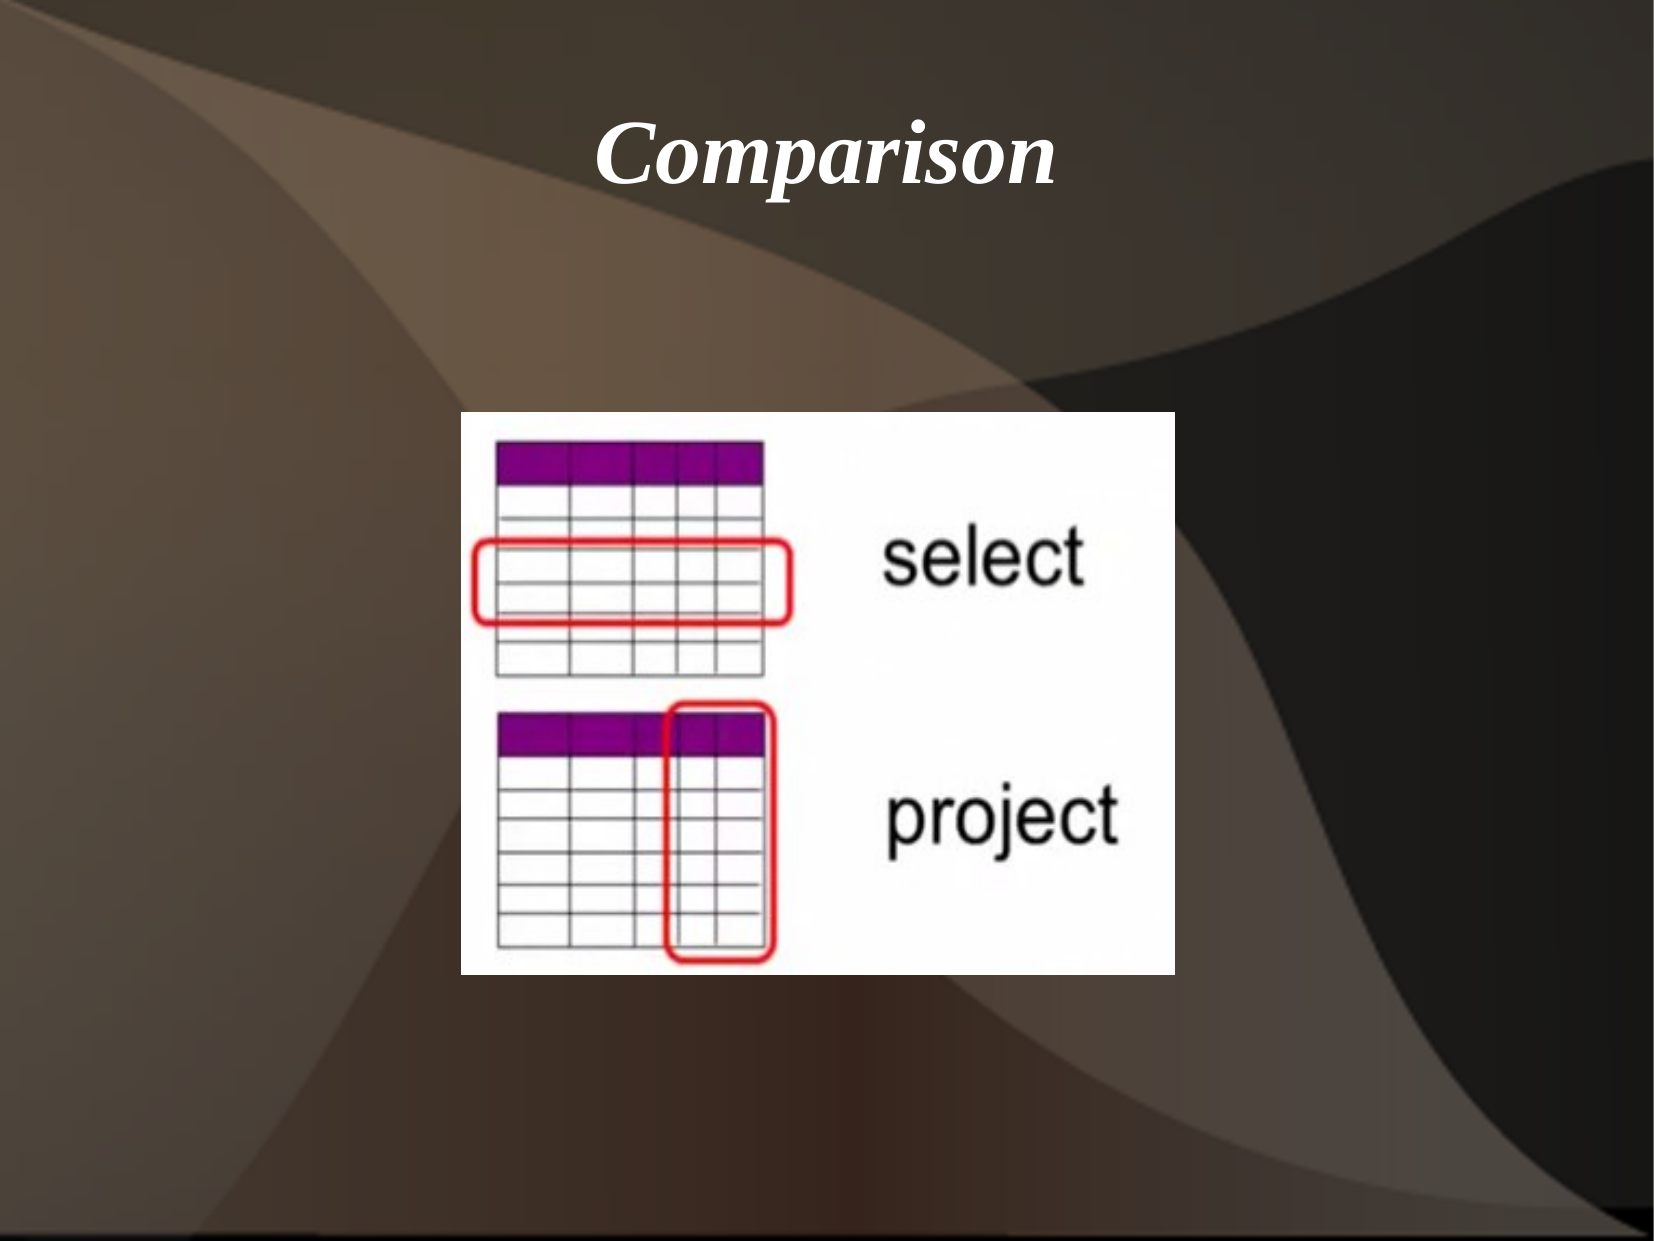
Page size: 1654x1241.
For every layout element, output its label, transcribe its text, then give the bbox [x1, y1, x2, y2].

picture [0, 0, 1654, 1241]
title Comparison [82, 56, 1571, 250]
